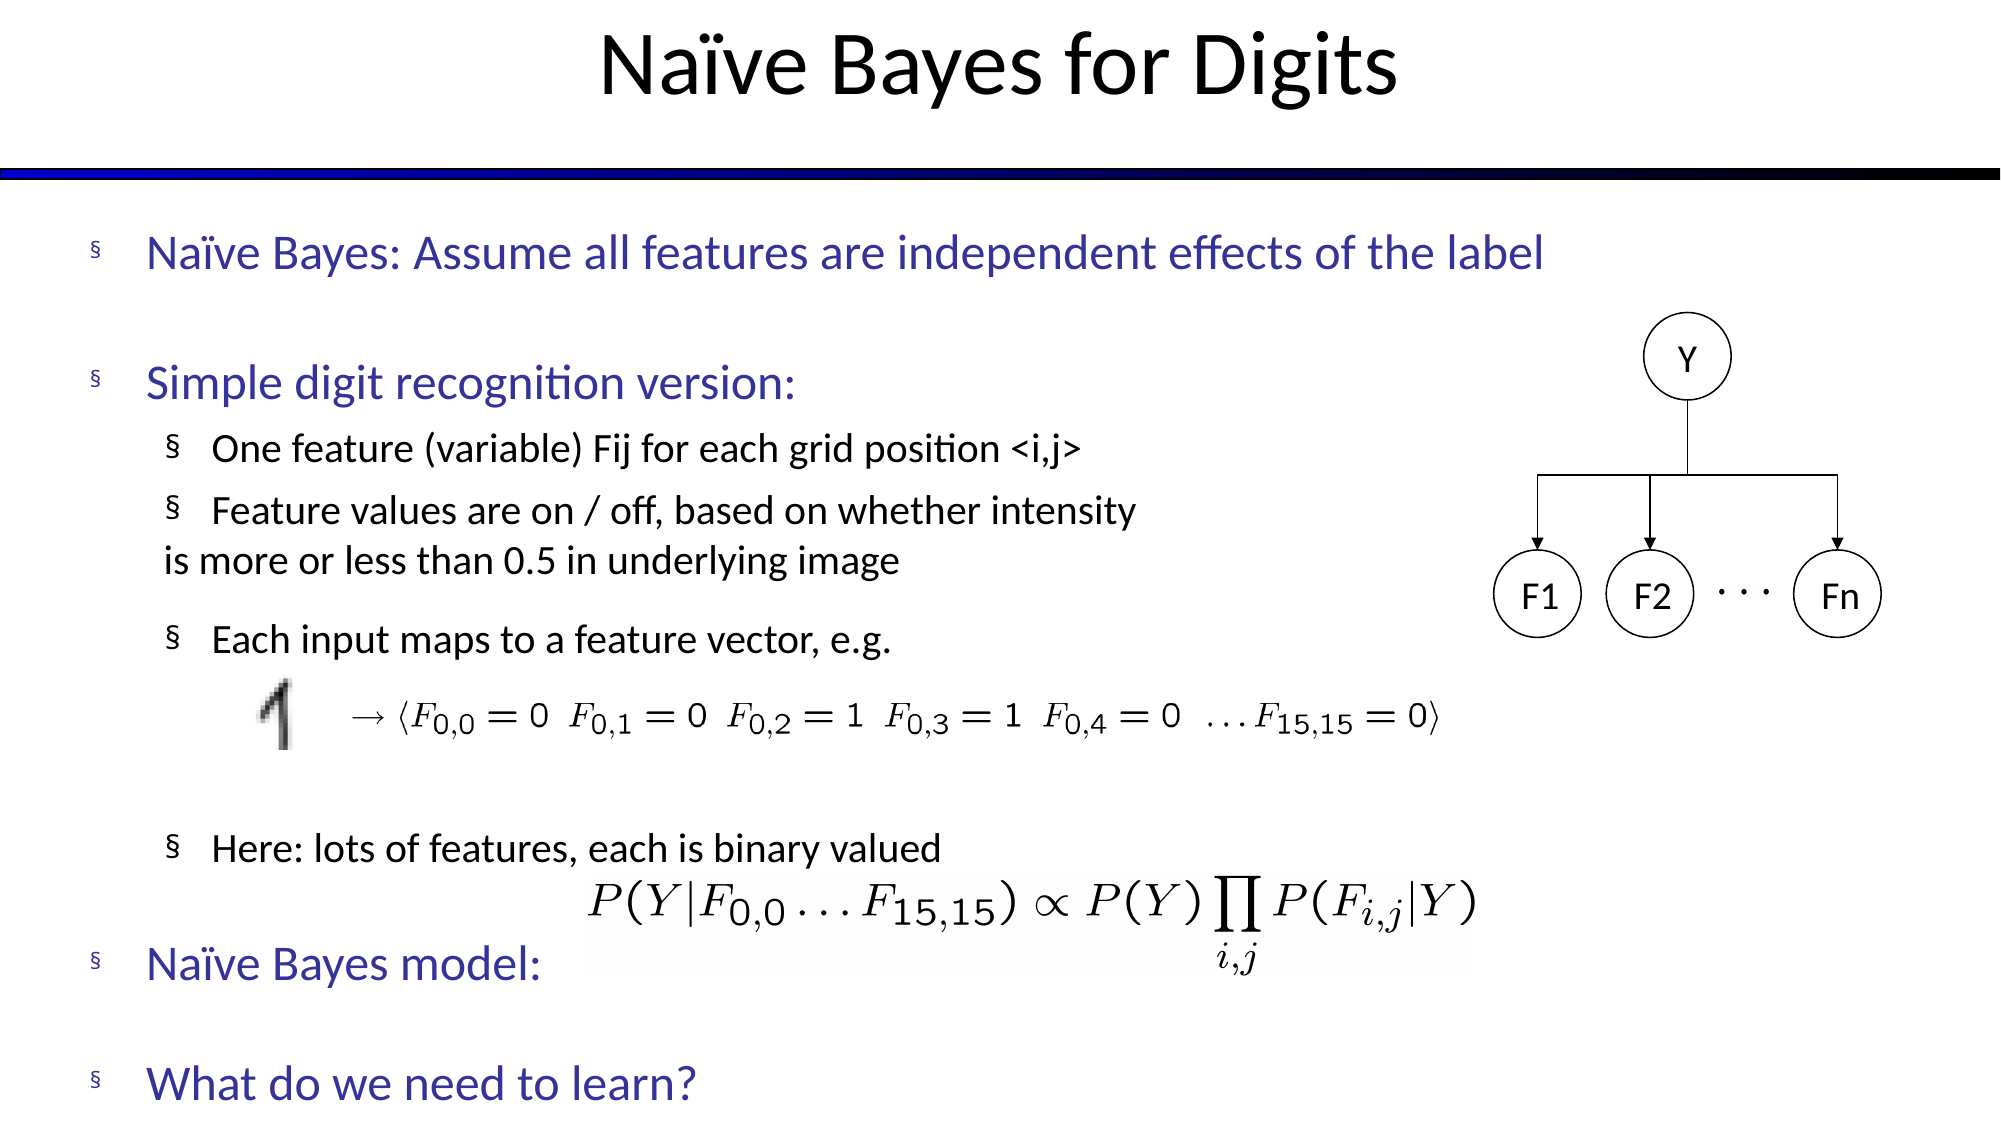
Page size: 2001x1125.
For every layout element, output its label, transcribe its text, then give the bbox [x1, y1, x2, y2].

text_box Fn [1793, 549, 1882, 638]
picture [588, 874, 1475, 976]
text_box F1 [1493, 549, 1582, 638]
picture [351, 699, 1438, 739]
text_box F2 [1606, 549, 1694, 638]
title Naïve Bayes for Digits [0, 0, 2000, 184]
text_box Y [1643, 312, 1732, 400]
picture [247, 674, 315, 750]
picture [1718, 587, 1770, 597]
list Naïve Bayes: Assume all features are independent effects of the label Simple digit recognition version: One feature (variable) Fij for each grid position <i,j> Feature values are on / off, based on whether intensity is more or less than 0.5 in underlying image Each input maps to a feature vector, e.g. Here: lots of features, each is binary valued Naïve Bayes model: What do we need to learn? [75, 212, 1875, 1000]
